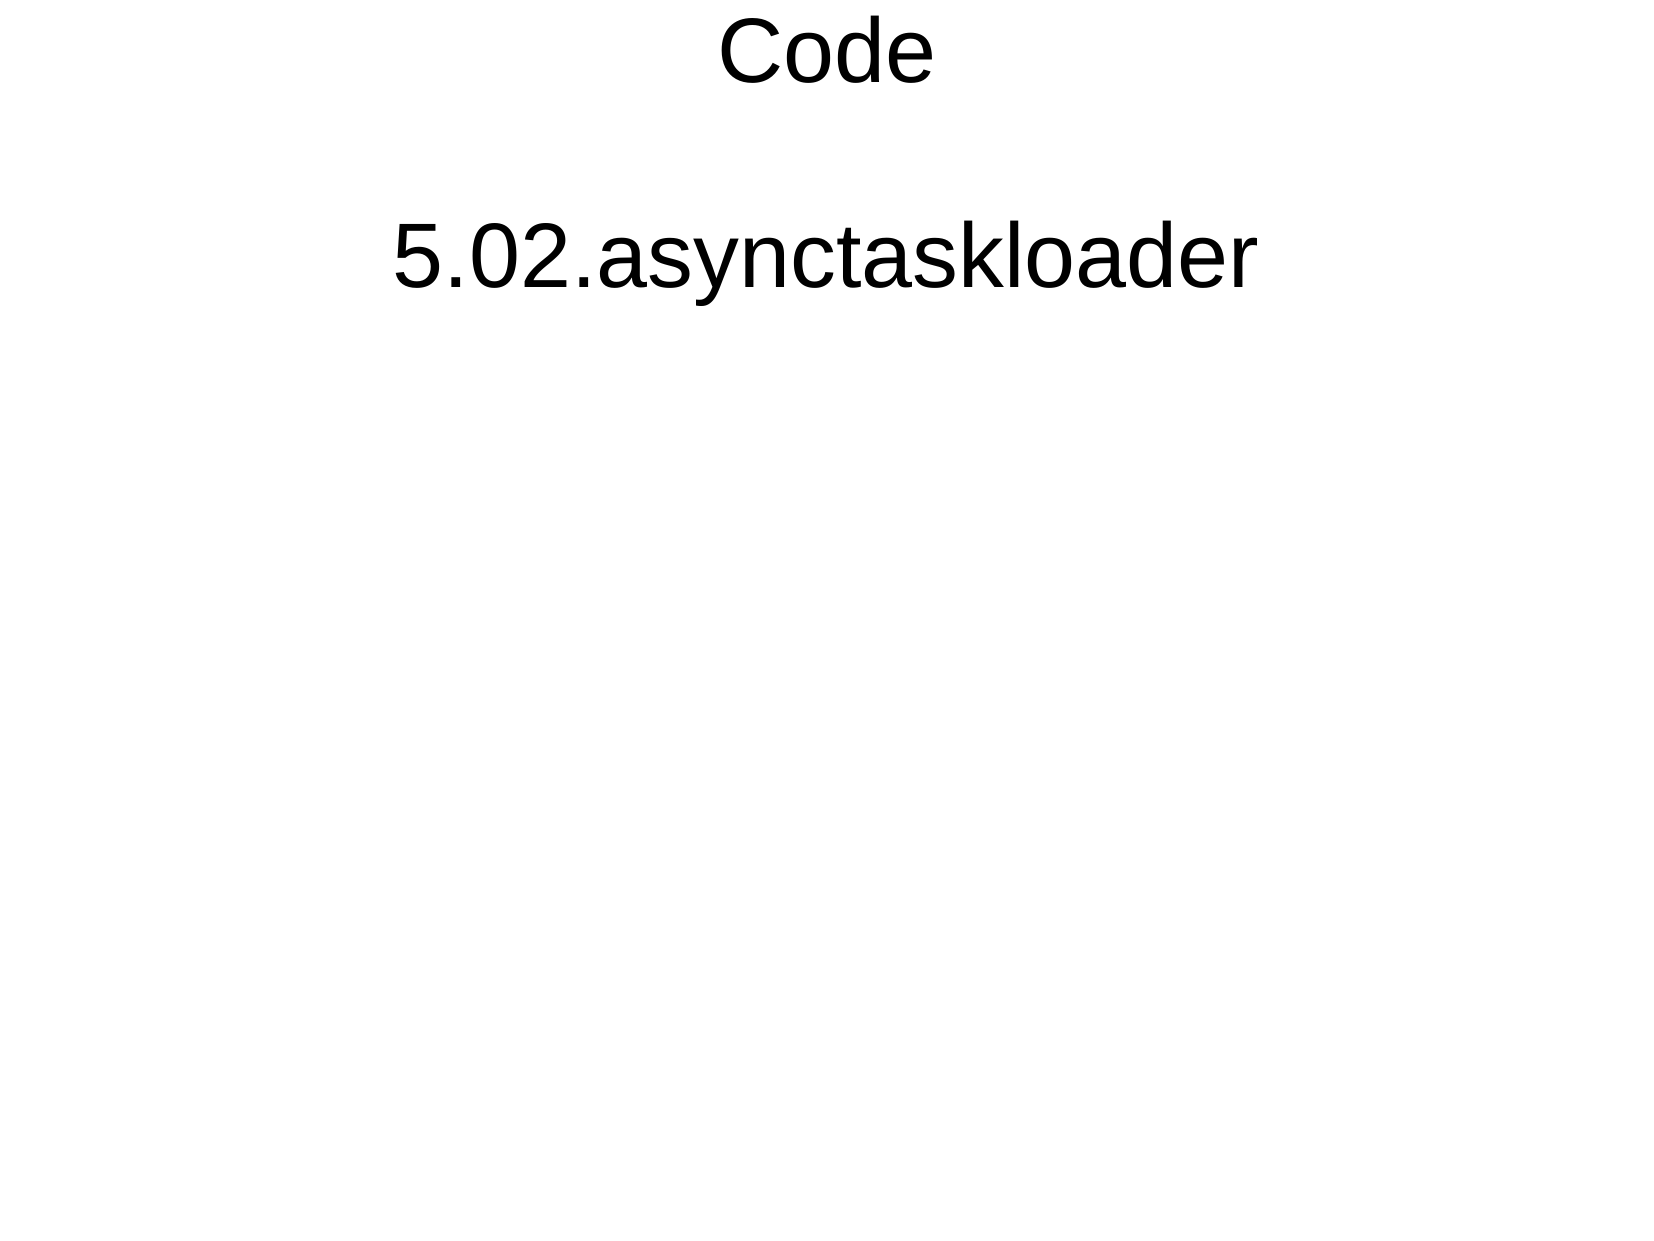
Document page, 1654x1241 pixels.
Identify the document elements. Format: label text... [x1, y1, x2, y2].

title Code 5.02.asynctaskloader [82, 0, 1571, 307]
